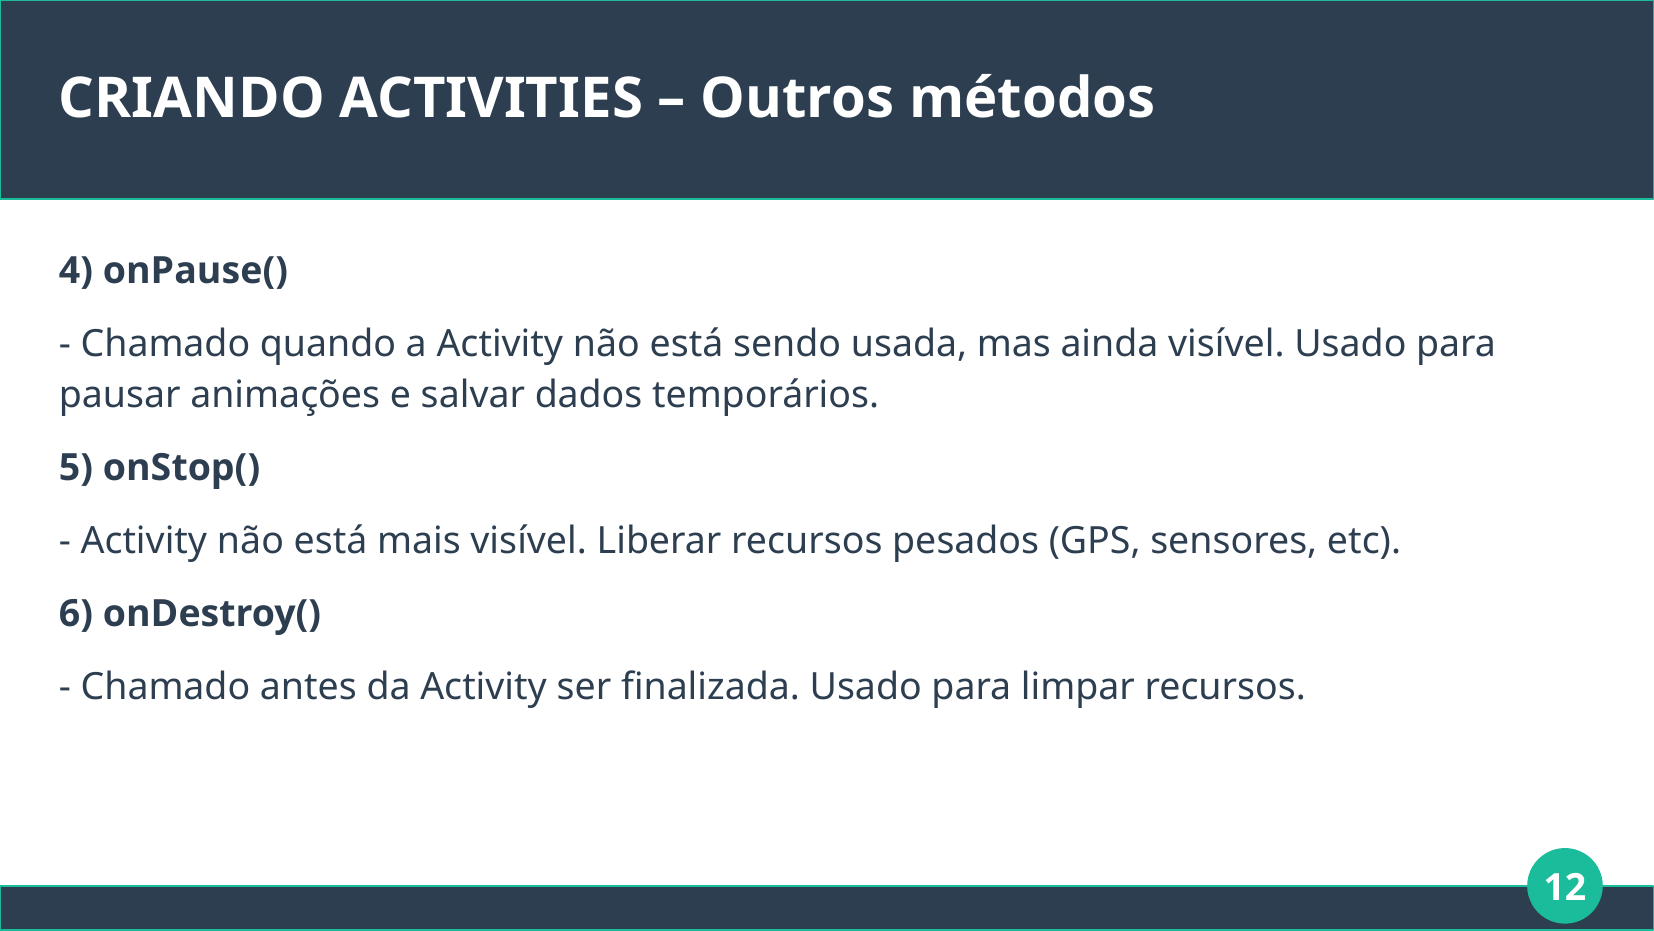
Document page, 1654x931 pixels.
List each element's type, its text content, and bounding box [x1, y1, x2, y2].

title CRIANDO ACTIVITIES – Outros métodos [59, 37, 1595, 155]
list 4) onPause() - Chamado quando a Activity não está sendo usada, mas ainda visível. Usado para pausar animações e salvar dados temporários. 5) onStop() - Activity não está mais visível. Liberar recursos pesados (GPS, sensores, etc). 6) onDestroy() - Chamado antes da Activity ser finalizada. Usado para limpar recursos. [59, 243, 1595, 864]
